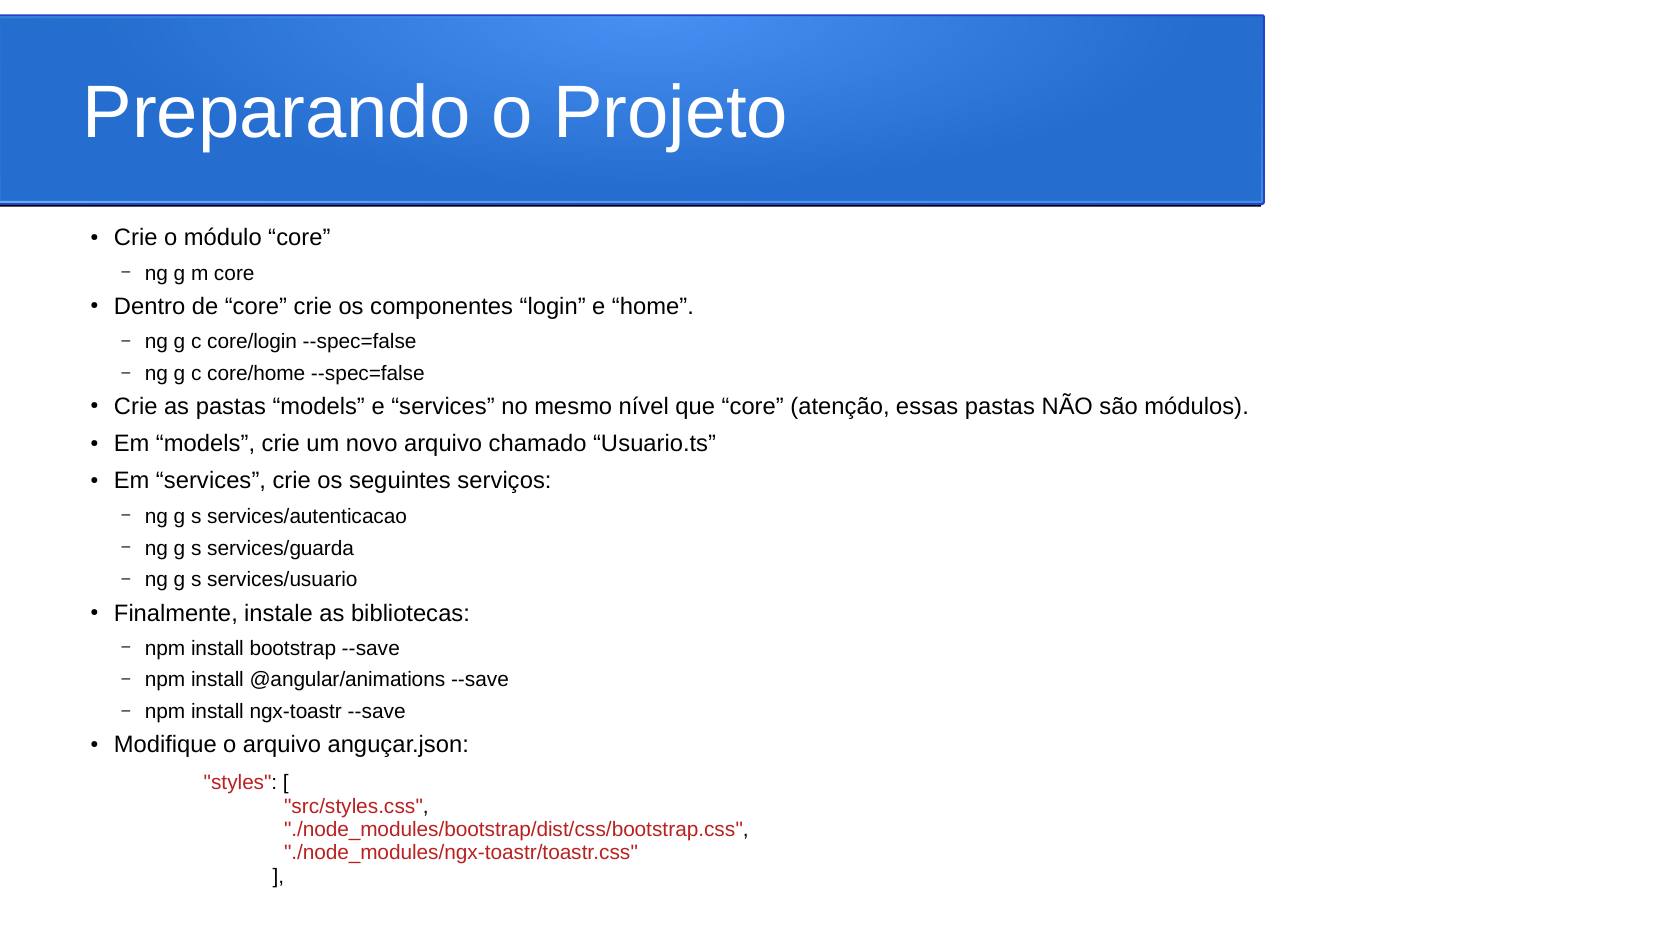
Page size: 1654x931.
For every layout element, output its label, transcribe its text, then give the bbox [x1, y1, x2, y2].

title Preparando o Projeto [82, 35, 1235, 189]
text_box "styles": [ "src/styles.css", "./node_modules/bootstrap/dist/css/bootstrap.css", "./node_modules/ngx-toastr/toastr.css" ], [188, 763, 827, 895]
list Crie o módulo “core” ng g m core Dentro de “core” crie os componentes “login” e “home”. ng g c core/login --spec=false ng g c core/home --spec=false Crie as pastas “models” e “services” no mesmo nível que “core” (atenção, essas pastas NÃO são módulos). Em “models”, crie um novo arquivo chamado “Usuario.ts” Em “services”, crie os seguintes serviços: ng g s services/autenticacao ng g s services/guarda ng g s services/usuario Finalmente, instale as bibliotecas: npm install bootstrap --save npm install @angular/animations --save npm install ngx-toastr --save Modifique o arquivo anguçar.json: [82, 224, 1571, 764]
